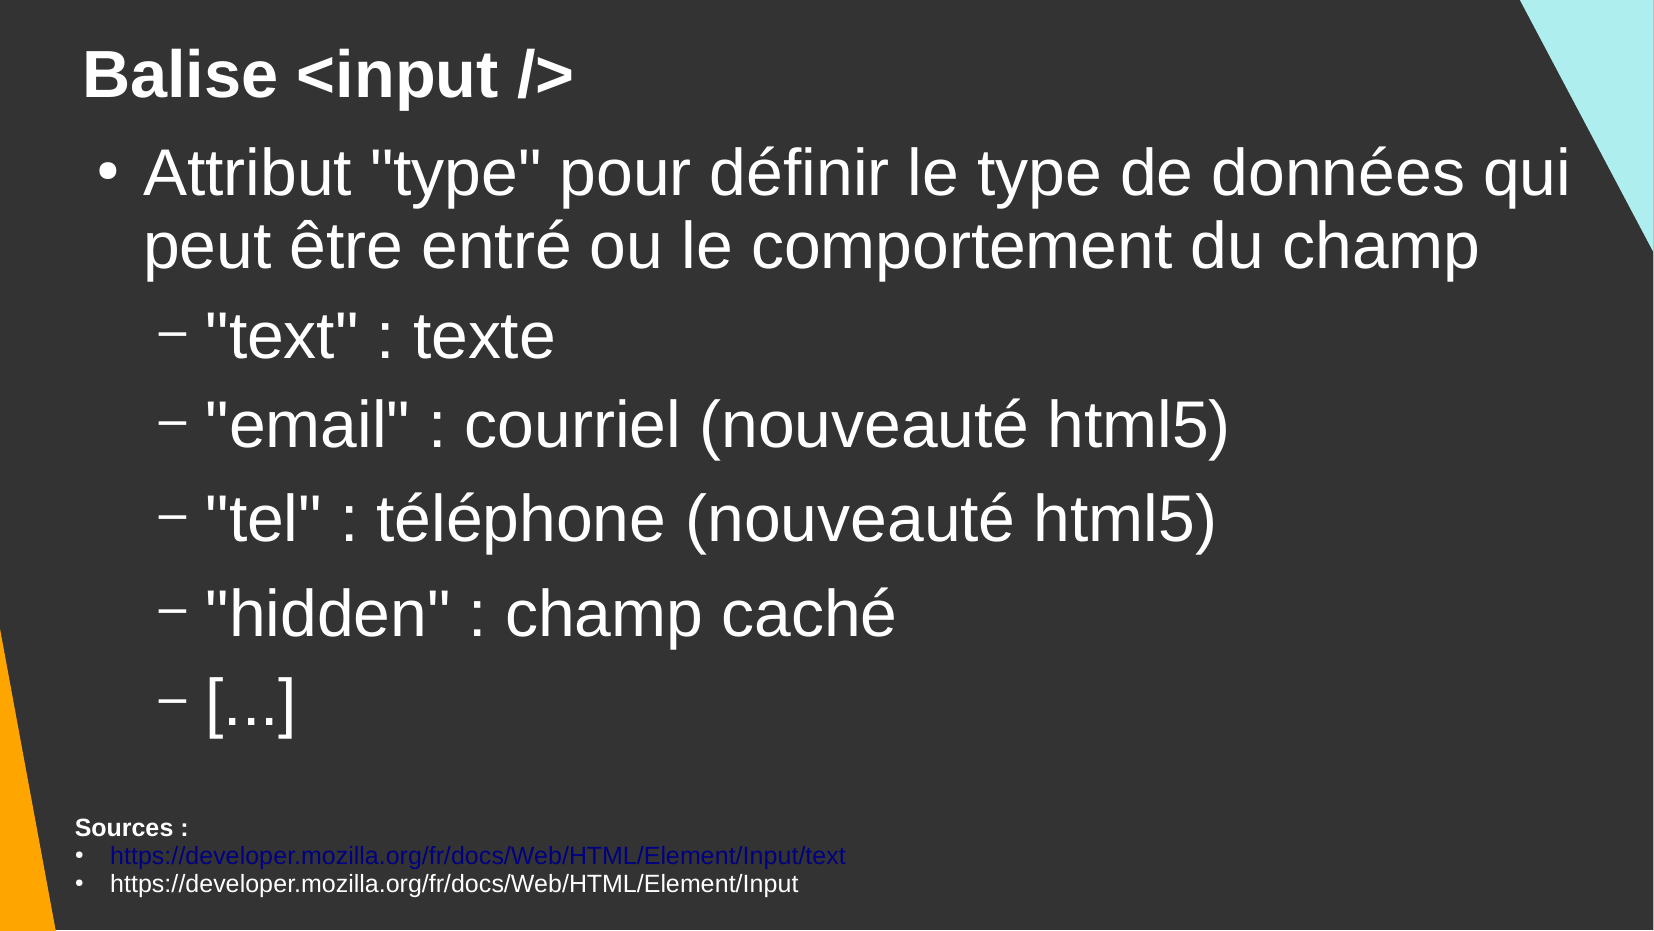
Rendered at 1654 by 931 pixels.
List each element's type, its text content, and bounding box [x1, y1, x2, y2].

title Balise <input /> [82, 37, 1571, 114]
text_box [1519, 0, 1654, 254]
text_box Sources : https://developer.mozilla.org/fr/docs/Web/HTML/Element/Input/text https://developer.mozilla.org/fr/docs/Web/HTML/Element/Input [60, 806, 1546, 931]
text_box [0, 628, 56, 931]
list Attribut "type" pour définir le type de données qui peut être entré ou le comportement du champ "text" : texte "email" : courriel (nouveauté html5) "tel" : téléphone (nouveauté html5) "hidden" : champ caché [...] [80, 135, 1605, 792]
